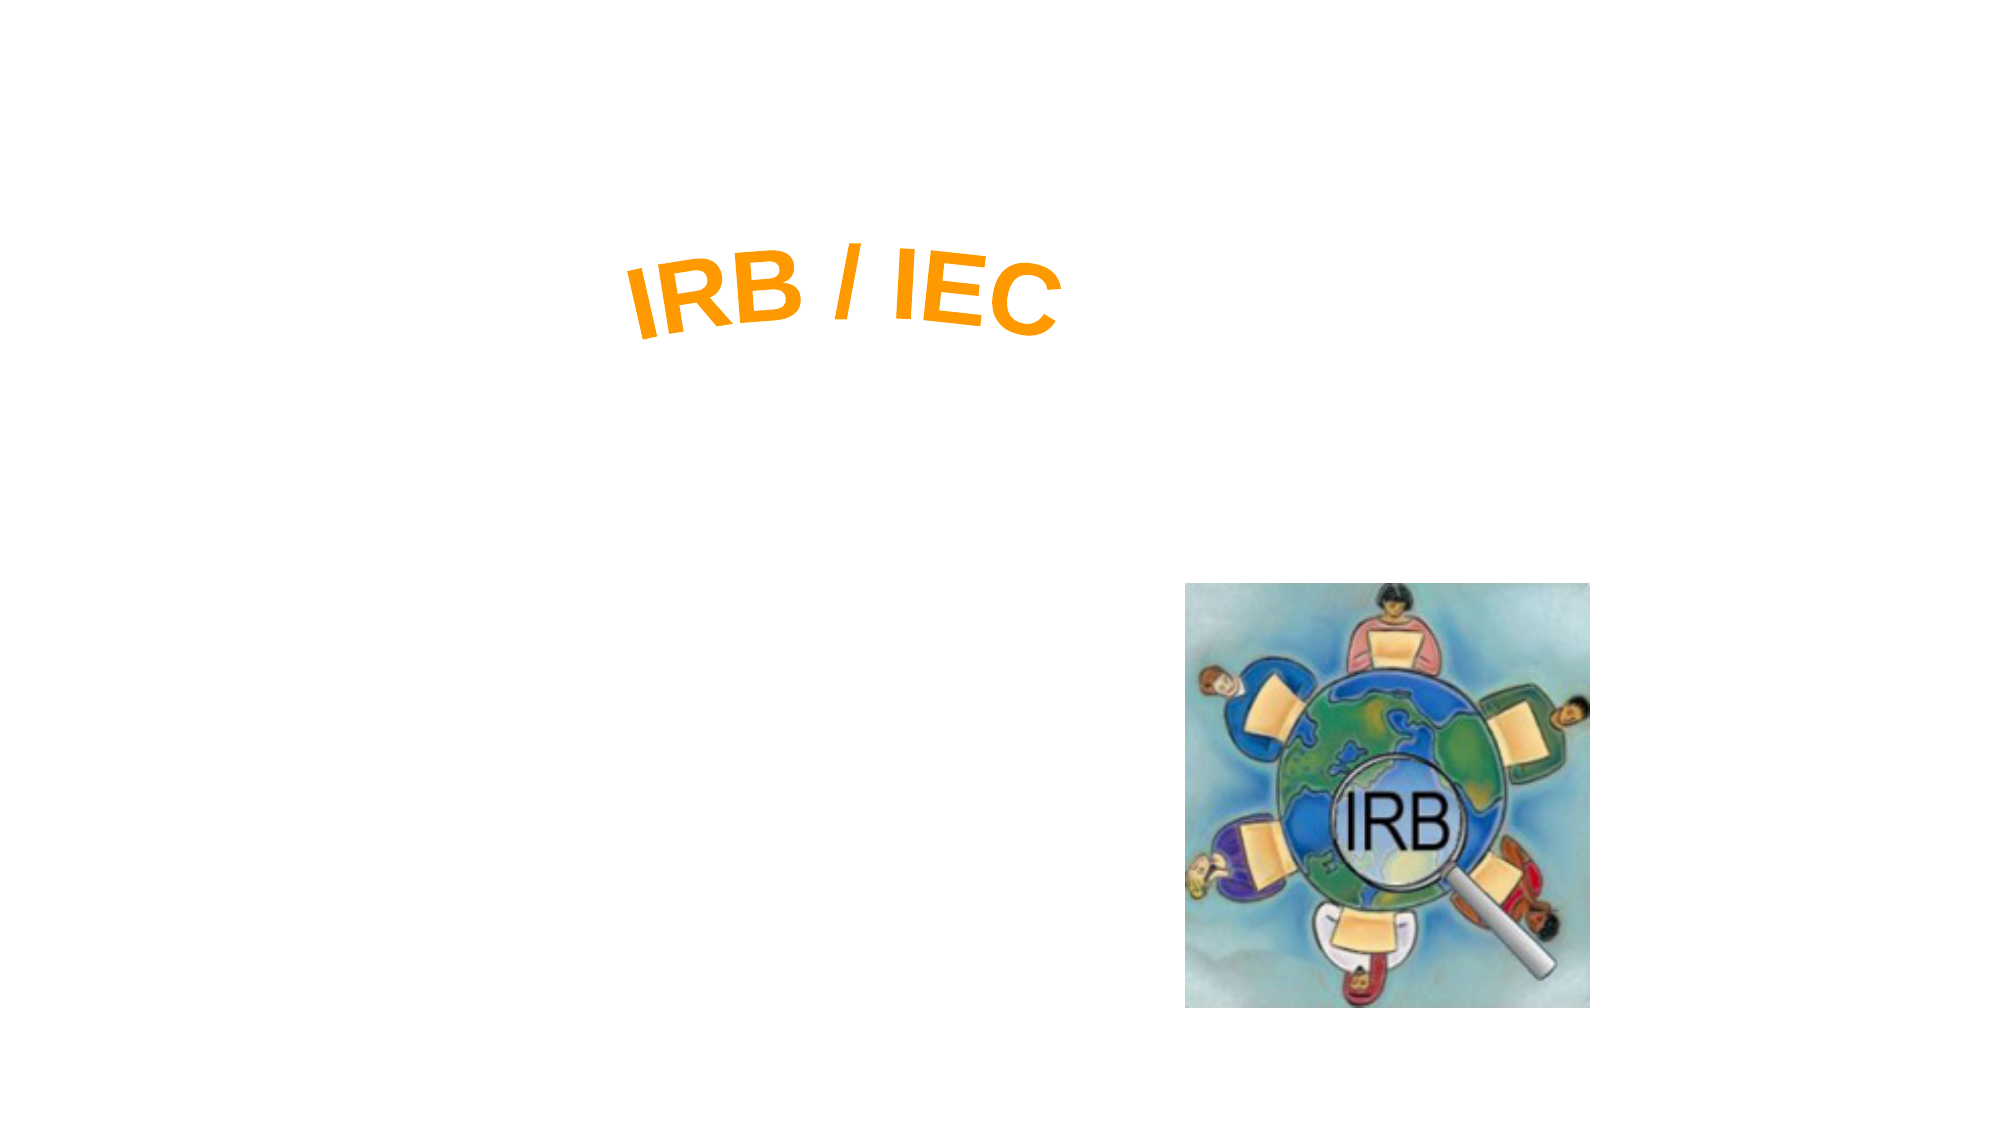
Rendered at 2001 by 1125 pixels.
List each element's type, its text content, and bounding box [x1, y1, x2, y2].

text_box IRB / IEC [896, 248, 915, 320]
text_box IRB / IEC [658, 258, 733, 334]
text_box IRB / IEC [923, 250, 986, 327]
picture [1185, 583, 1590, 1008]
text_box IRB / IEC [627, 267, 658, 340]
text_box IRB / IEC [992, 262, 1061, 336]
text_box IRB / IEC [734, 250, 801, 324]
text_box IRB / IEC [834, 243, 862, 320]
